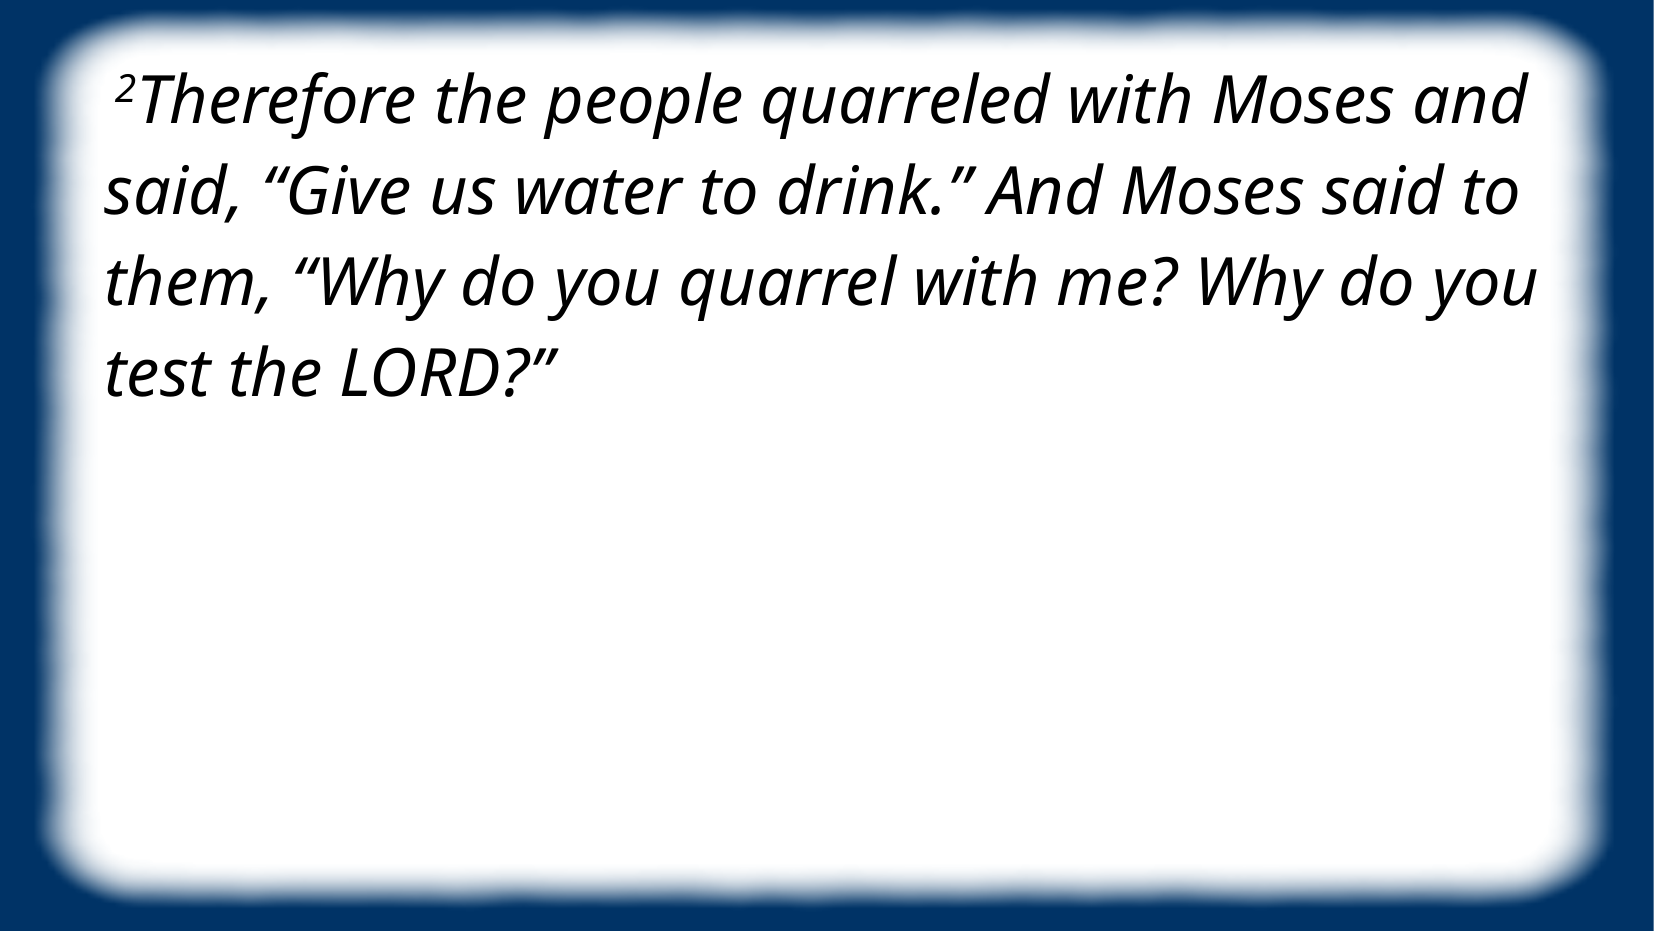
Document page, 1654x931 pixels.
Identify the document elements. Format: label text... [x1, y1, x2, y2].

picture [0, 0, 1654, 931]
text_box 2Therefore the people quarreled with Moses and said, “Give us water to drink.” And Moses said to them, “Why do you quarrel with me? Why do you test the LORD?” [90, 45, 1561, 415]
